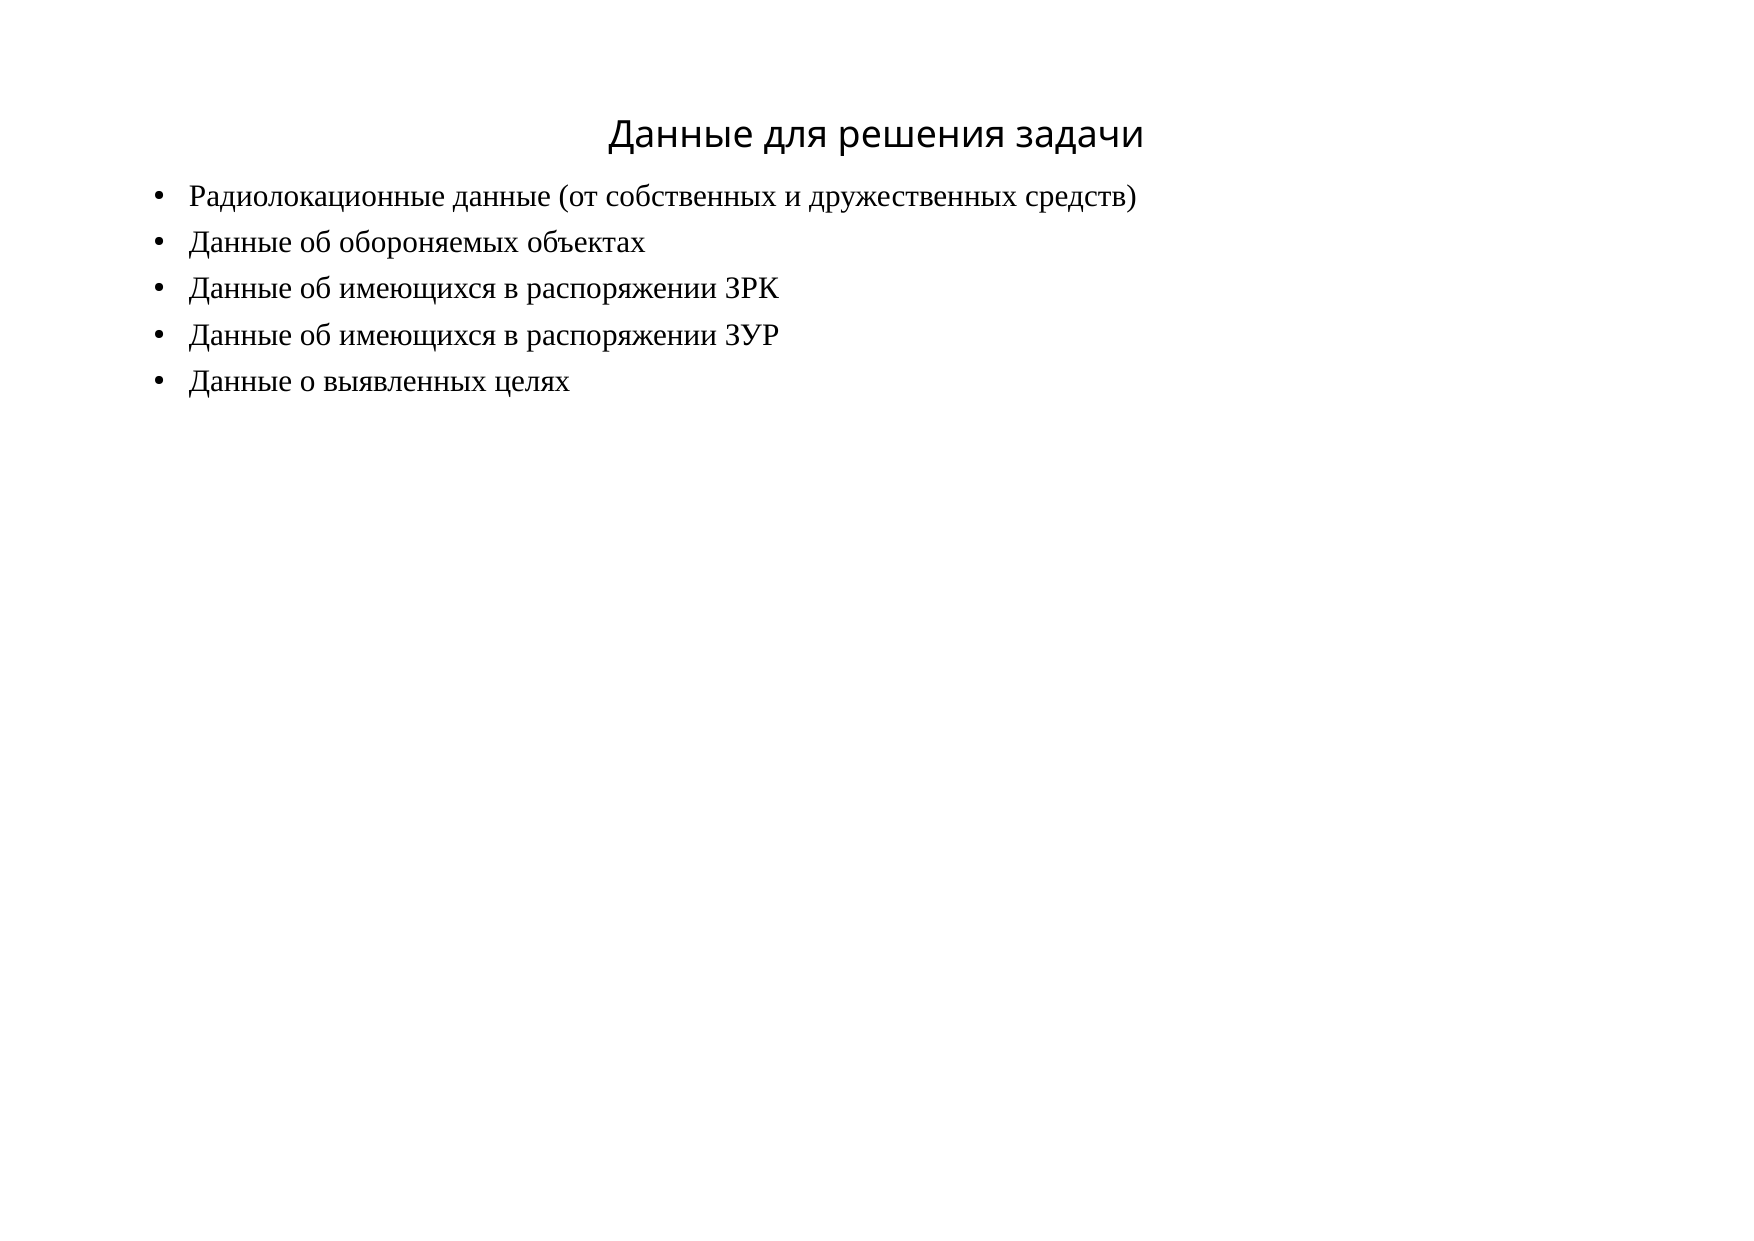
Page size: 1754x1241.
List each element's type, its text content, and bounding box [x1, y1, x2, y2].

text_box Данные для решения задачи [479, 100, 1275, 169]
text_box Радиолокационные данные (от собственных и дружественных средств) Данные об обороняемых объектах Данные об имеющихся в распоряжении ЗРК Данные об имеющихся в распоряжении ЗУР Данные о выявленных целях [103, 171, 1651, 1069]
